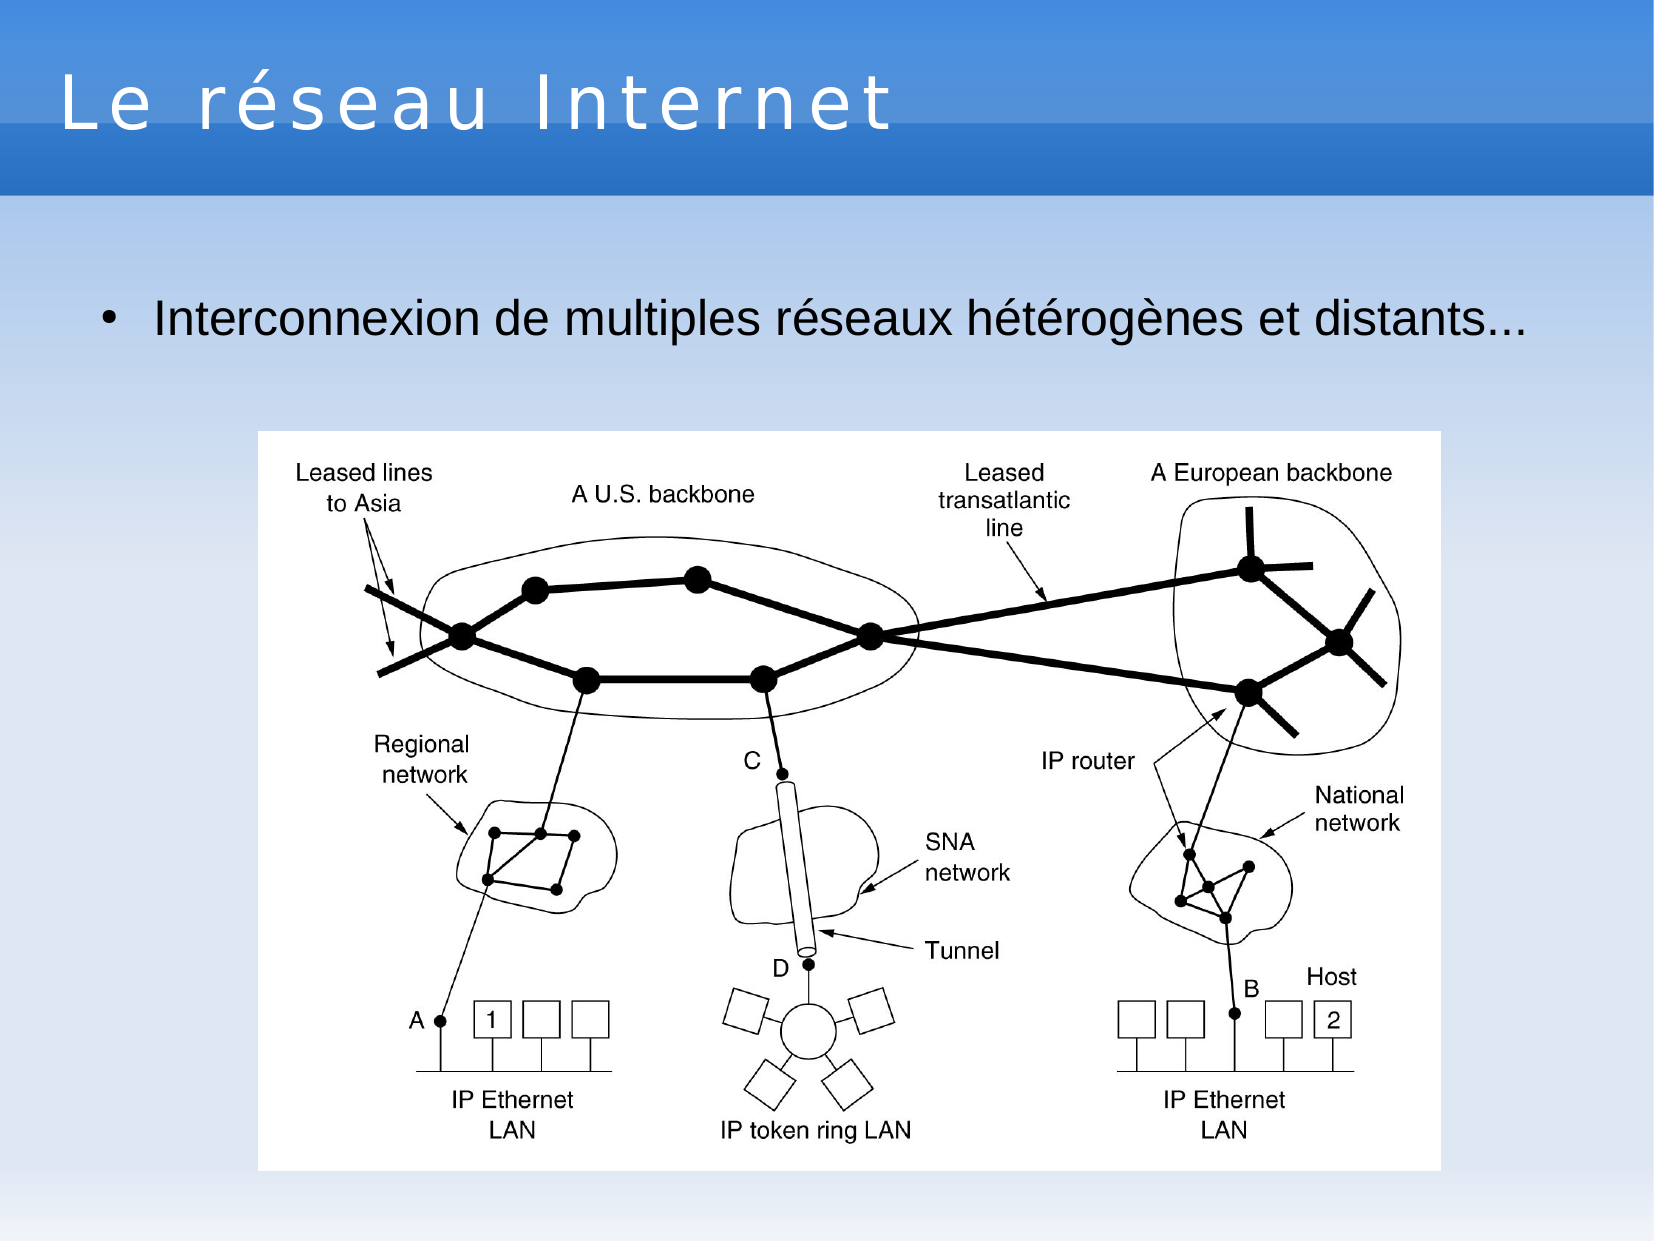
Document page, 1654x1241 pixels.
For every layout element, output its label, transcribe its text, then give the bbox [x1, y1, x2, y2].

picture [0, 0, 1654, 1241]
list Interconnexion de multiples réseaux hétérogènes et distants... [82, 290, 1571, 1109]
title Le réseau Internet [59, 29, 1270, 178]
